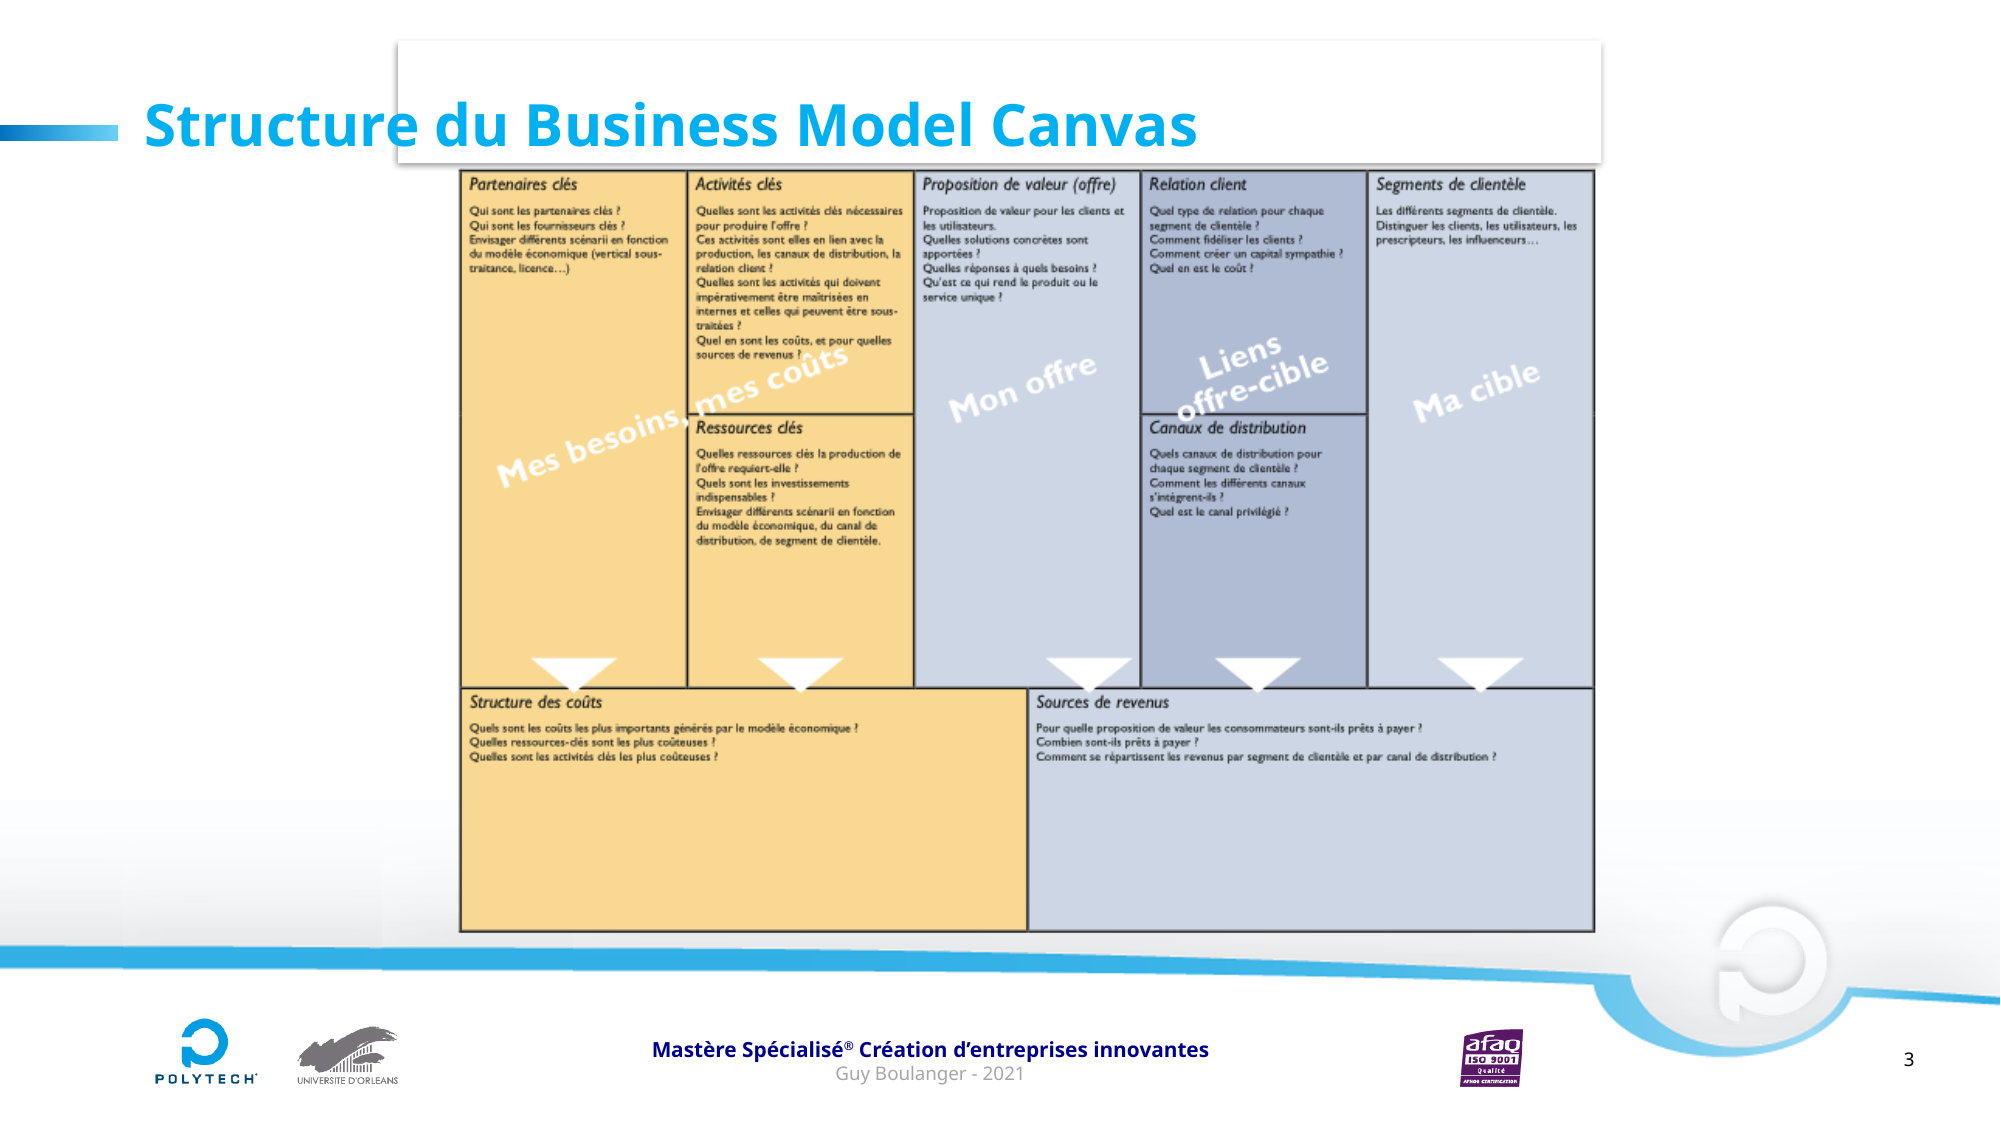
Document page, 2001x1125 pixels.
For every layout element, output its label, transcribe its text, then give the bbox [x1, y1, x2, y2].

picture [0, 218, 2000, 1125]
footer Mastère Spécialisé® Création d’entreprises innovantes Guy Boulanger - 2021 [402, 1035, 1459, 1085]
title Structure du Business Model Canvas [129, 29, 1930, 218]
